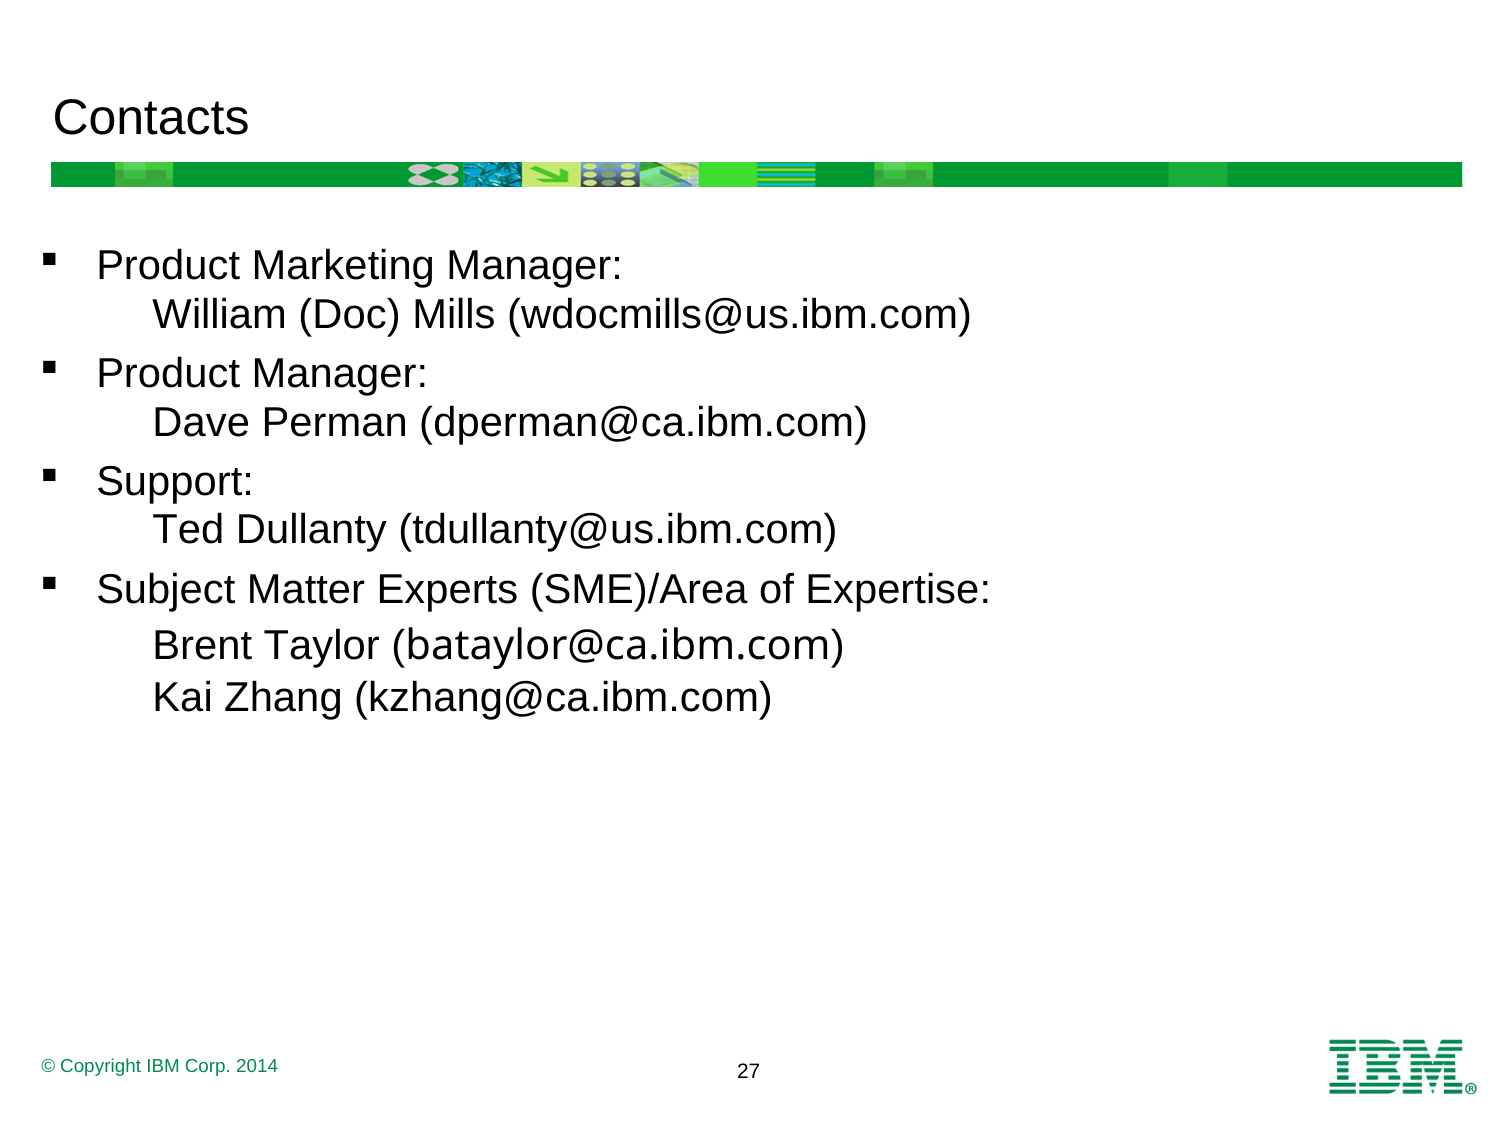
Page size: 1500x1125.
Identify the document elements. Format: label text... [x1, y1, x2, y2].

title Contacts [37, 45, 1388, 188]
list Product Marketing Manager: William (Doc) Mills (wdocmills@us.ibm.com) Product Manager: Dave Perman (dperman@ca.ibm.com) Support: Ted Dullanty (tdullanty@us.ibm.com) Subject Matter Experts (SME)/Area of Expertise: Brent Taylor (bataylor@ca.ibm.com) Kai Zhang (kzhang@ca.ibm.com) [24, 231, 1463, 1038]
picture [50, 161, 1463, 189]
picture [1327, 1037, 1479, 1096]
